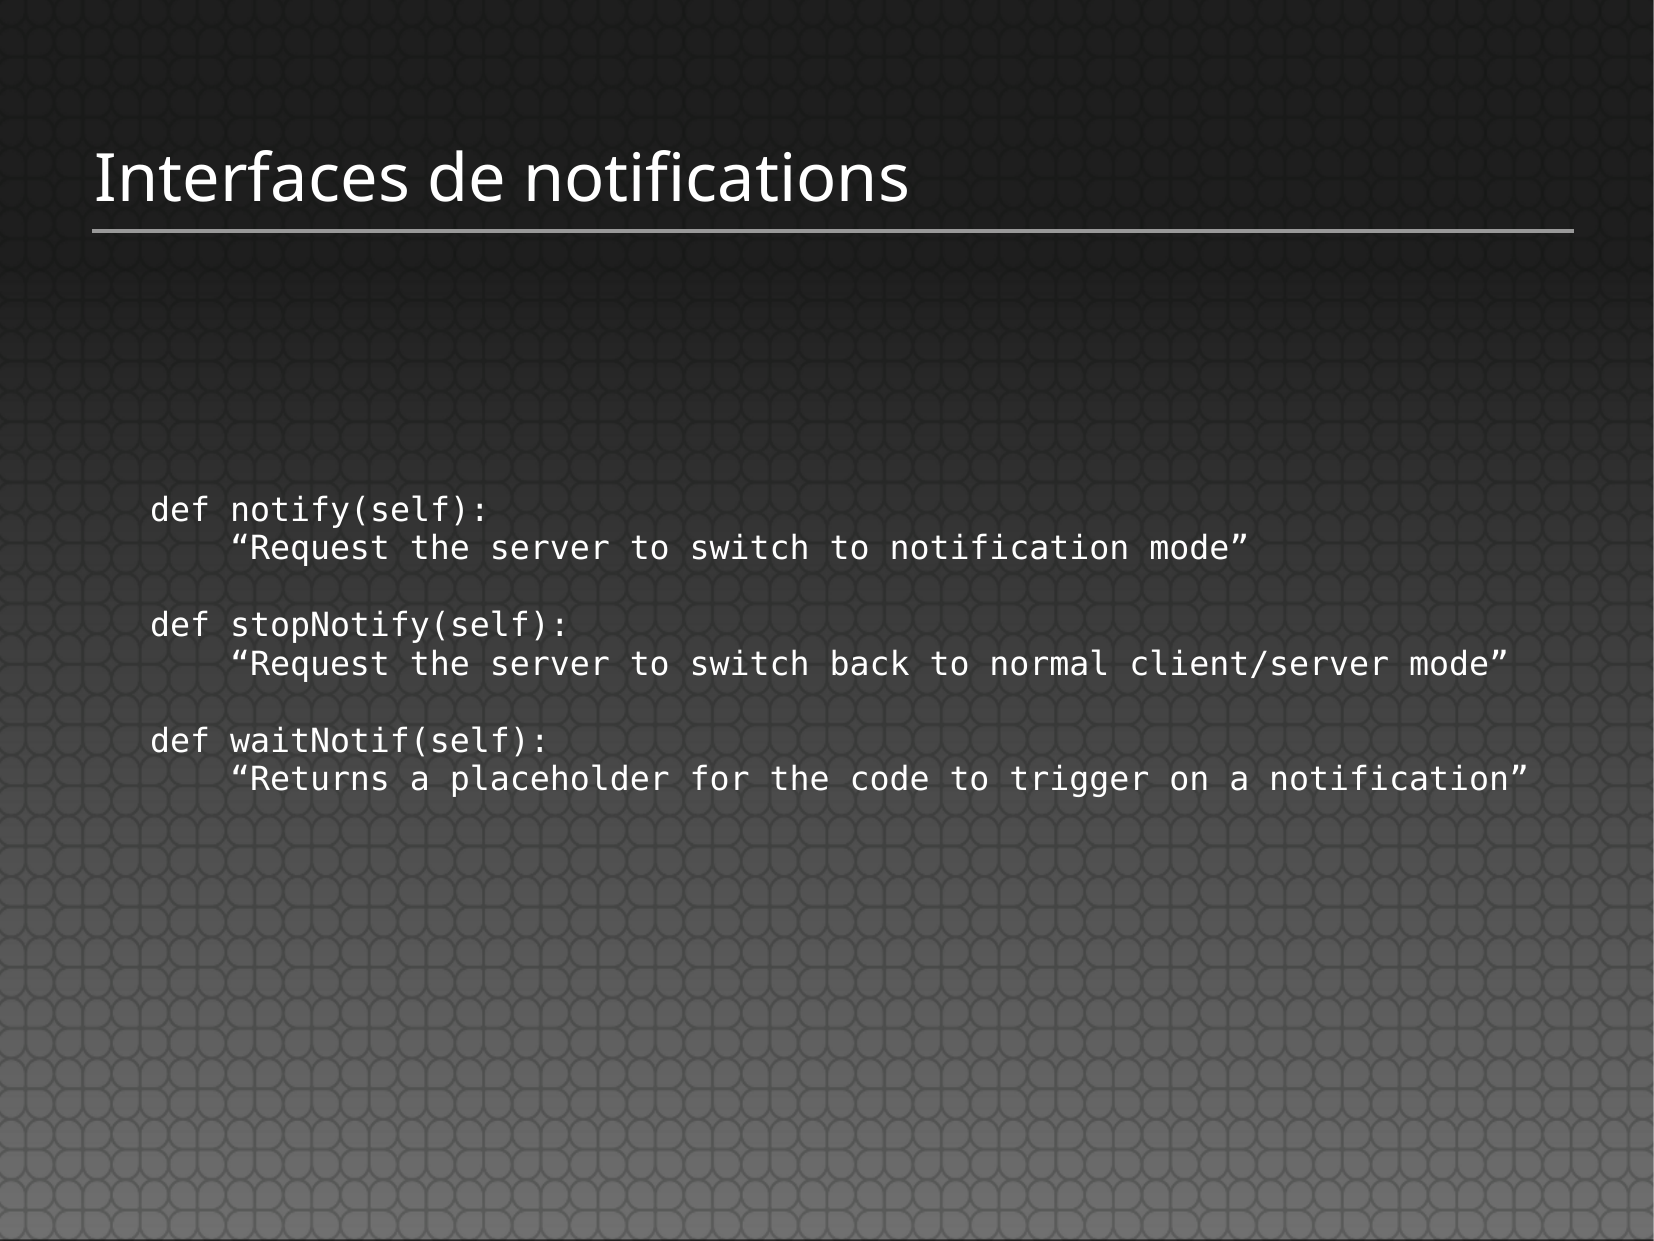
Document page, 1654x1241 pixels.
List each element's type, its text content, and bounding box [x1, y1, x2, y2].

title Interfaces de notifications [94, 100, 1426, 242]
title def notify(self): “Request the server to switch to notification mode” def stopNotify(self): “Request the server to switch back to normal client/server mode” def waitNotif(self): “Returns a placeholder for the code to trigger on a notification” [70, 242, 1592, 1008]
picture [0, 0, 1654, 1241]
